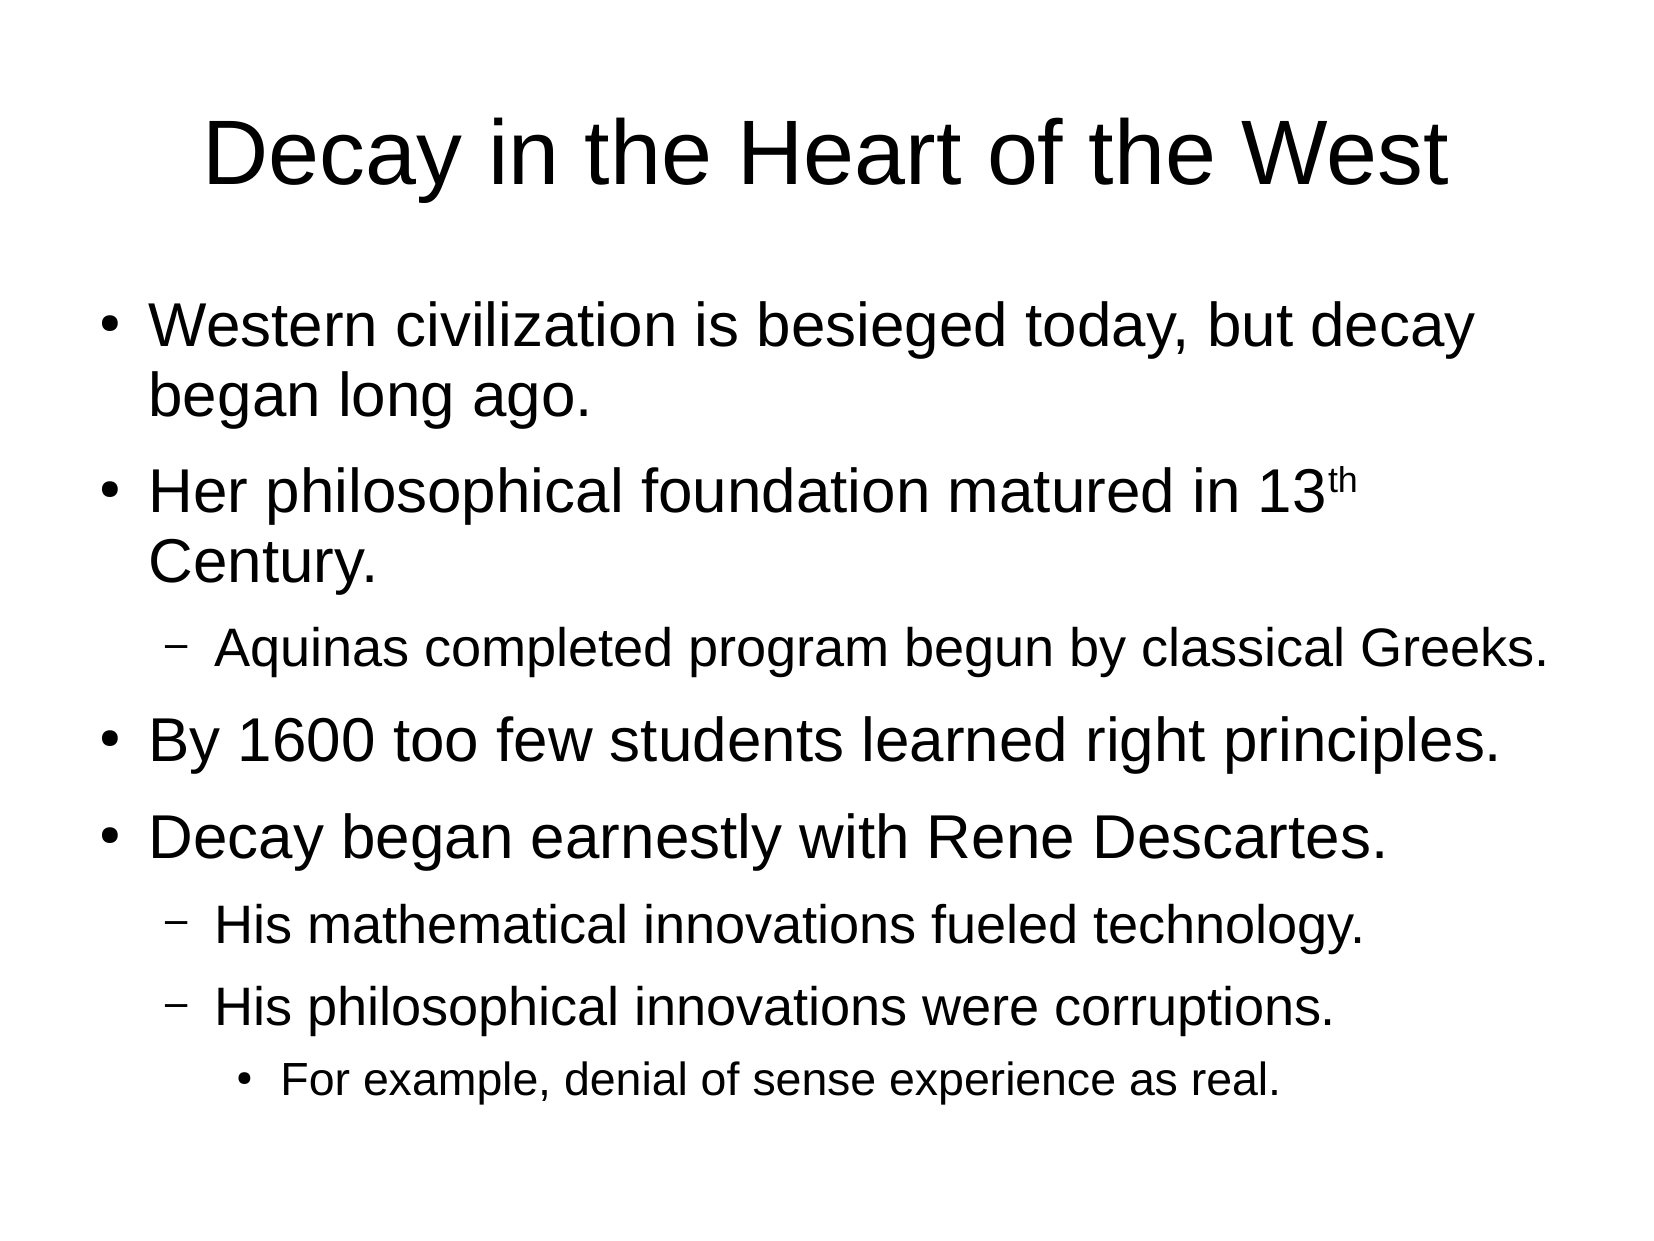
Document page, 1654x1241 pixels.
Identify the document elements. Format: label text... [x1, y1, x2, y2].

title Decay in the Heart of the West [82, 49, 1571, 257]
list Western civilization is besieged today, but decay began long ago. Her philosophical foundation matured in 13th Century. Aquinas completed program begun by classical Greeks. By 1600 too few students learned right principles. Decay began earnestly with Rene Descartes. His mathematical innovations fueled technology. His philosophical innovations were corruptions. For example, denial of sense experience as real. [82, 290, 1571, 1156]
